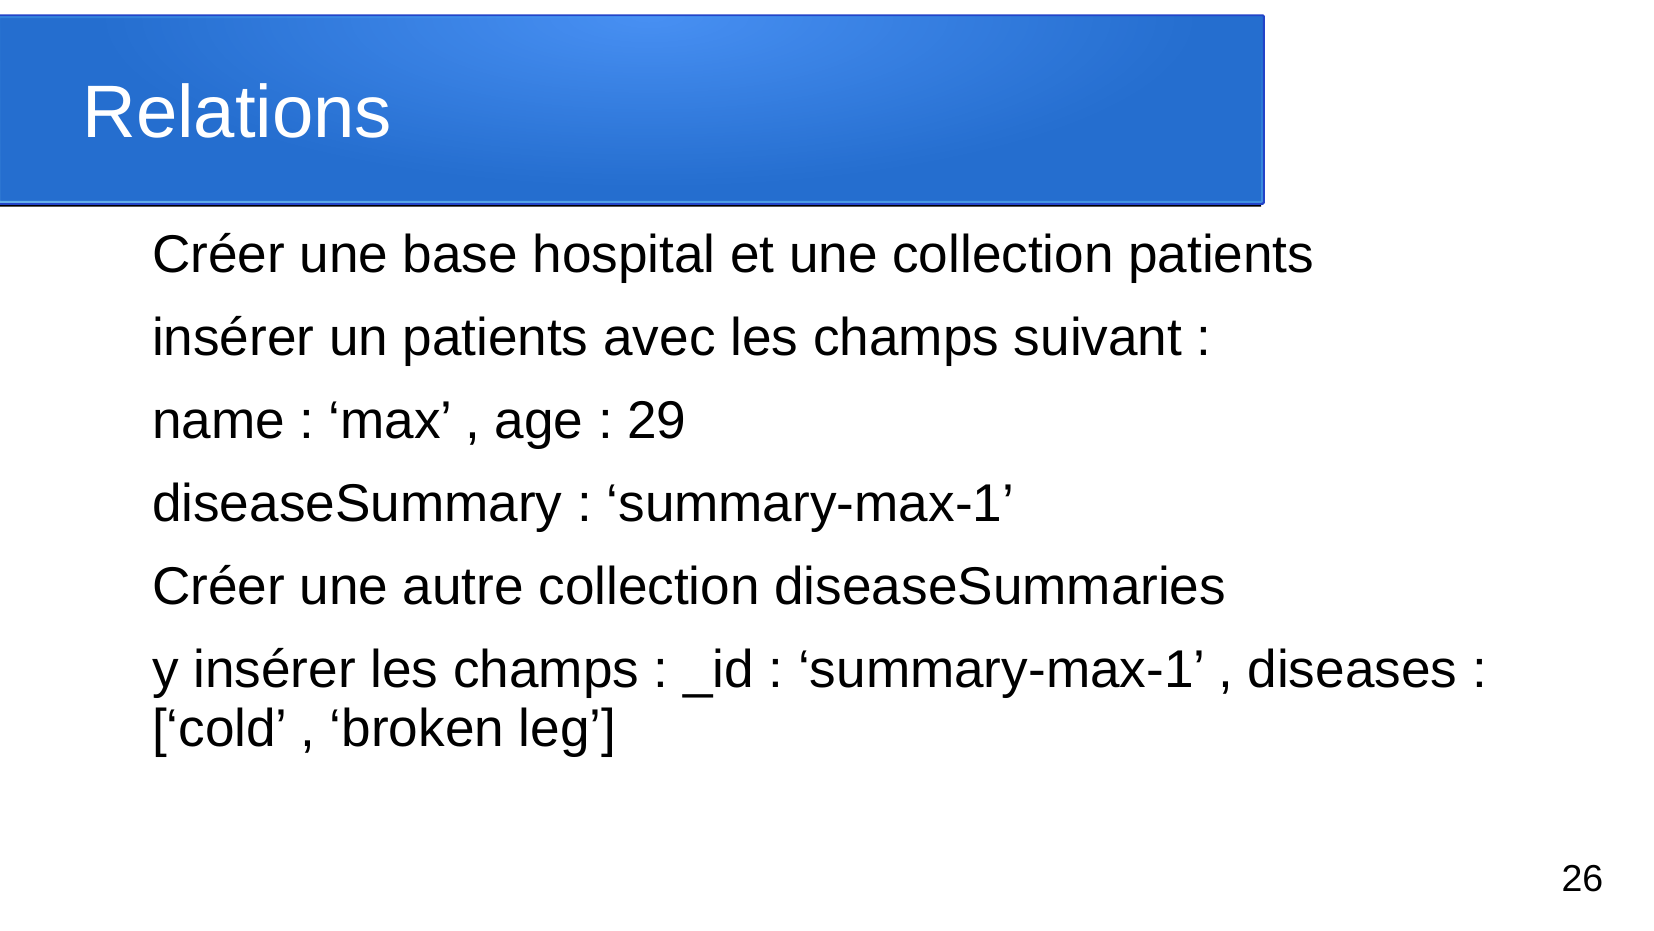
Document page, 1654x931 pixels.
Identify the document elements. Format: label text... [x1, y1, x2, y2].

list Créer une base hospital et une collection patients insérer un patients avec les champs suivant : name : ‘max’ , age : 29 diseaseSummary : ‘summary-max-1’ Créer une autre collection diseaseSummaries y insérer les champs : _id : ‘summary-max-1’ , diseases : [‘cold’ , ‘broken leg’] [82, 224, 1571, 764]
title Relations [82, 35, 1235, 189]
text_box 26 [1546, 850, 1619, 908]
